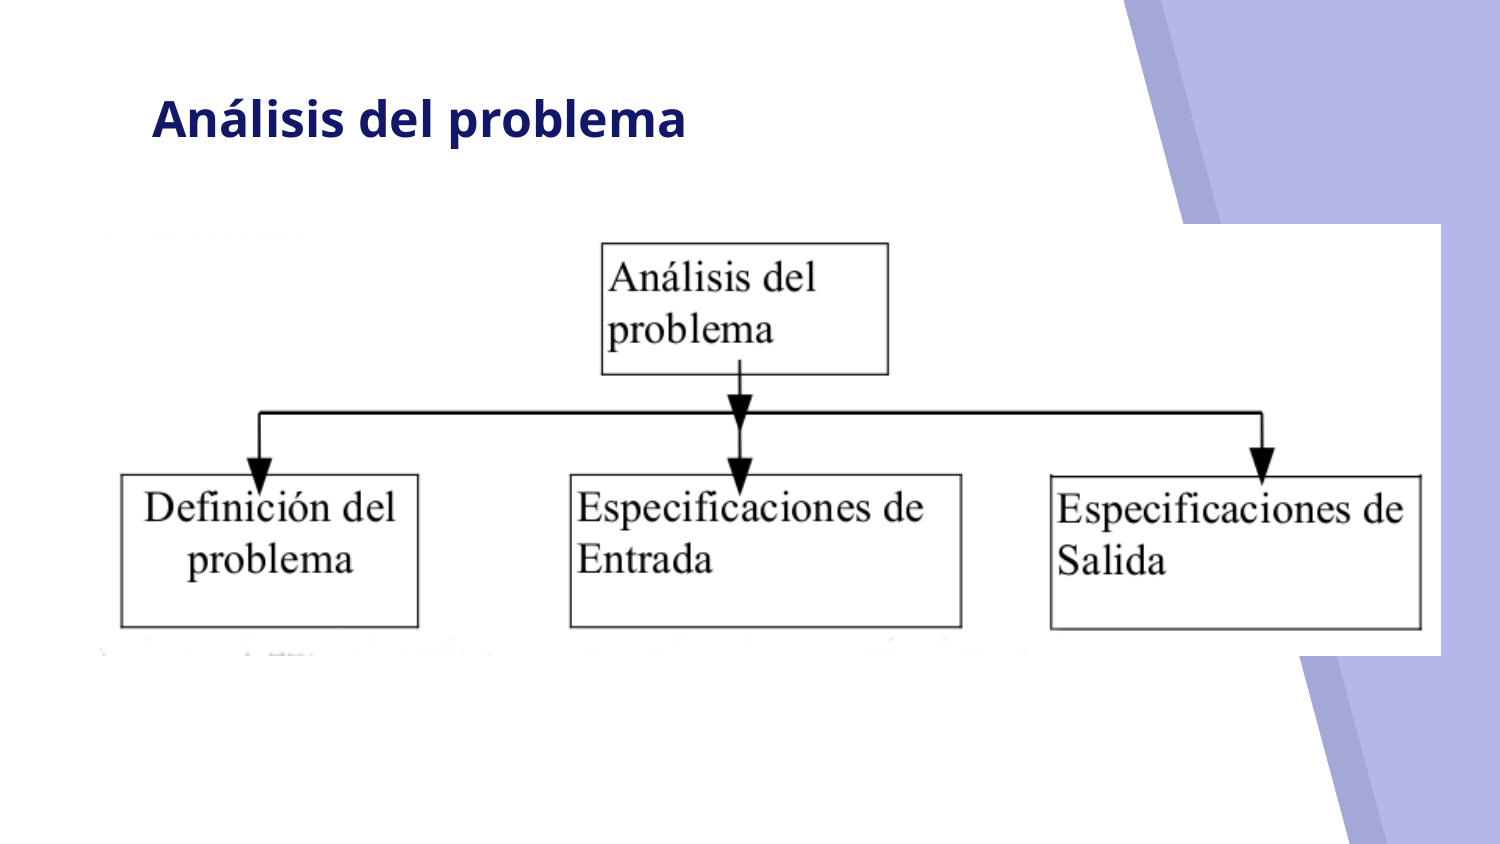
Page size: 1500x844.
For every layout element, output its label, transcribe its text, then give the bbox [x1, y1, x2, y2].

picture [100, 224, 1441, 656]
title Análisis del problema [137, 82, 1011, 163]
